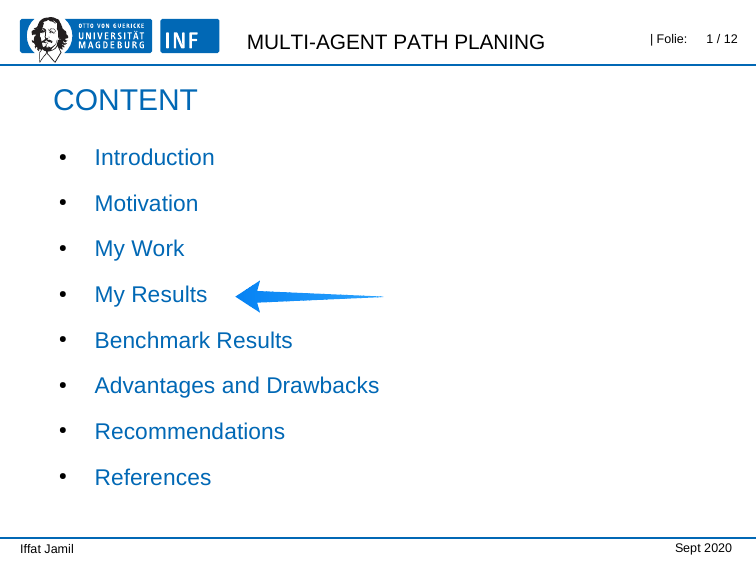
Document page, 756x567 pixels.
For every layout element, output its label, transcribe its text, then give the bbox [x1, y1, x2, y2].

text_box References [59, 464, 221, 490]
text_box | Folie: [650, 32, 688, 47]
text_box Iffat Jamil [20, 542, 74, 557]
text_box 1 / 12 [706, 32, 738, 47]
text_box MULTI-AGENT PATH PLANING [246, 30, 548, 61]
text_box CONTENT [53, 83, 199, 117]
text_box Recommendations [59, 418, 286, 445]
text_box Motivation [59, 190, 199, 217]
text_box My Results [59, 281, 208, 308]
text_box Sept 2020 [675, 540, 744, 556]
text_box Advantages and Drawbacks [59, 373, 380, 399]
text_box [2, 66, 756, 537]
text_box [2, 539, 756, 567]
text_box Introduction [59, 145, 215, 171]
picture [232, 278, 387, 316]
text_box Benchmark Results [59, 327, 293, 353]
text_box My Work [59, 236, 185, 262]
text_box [2, 0, 756, 64]
